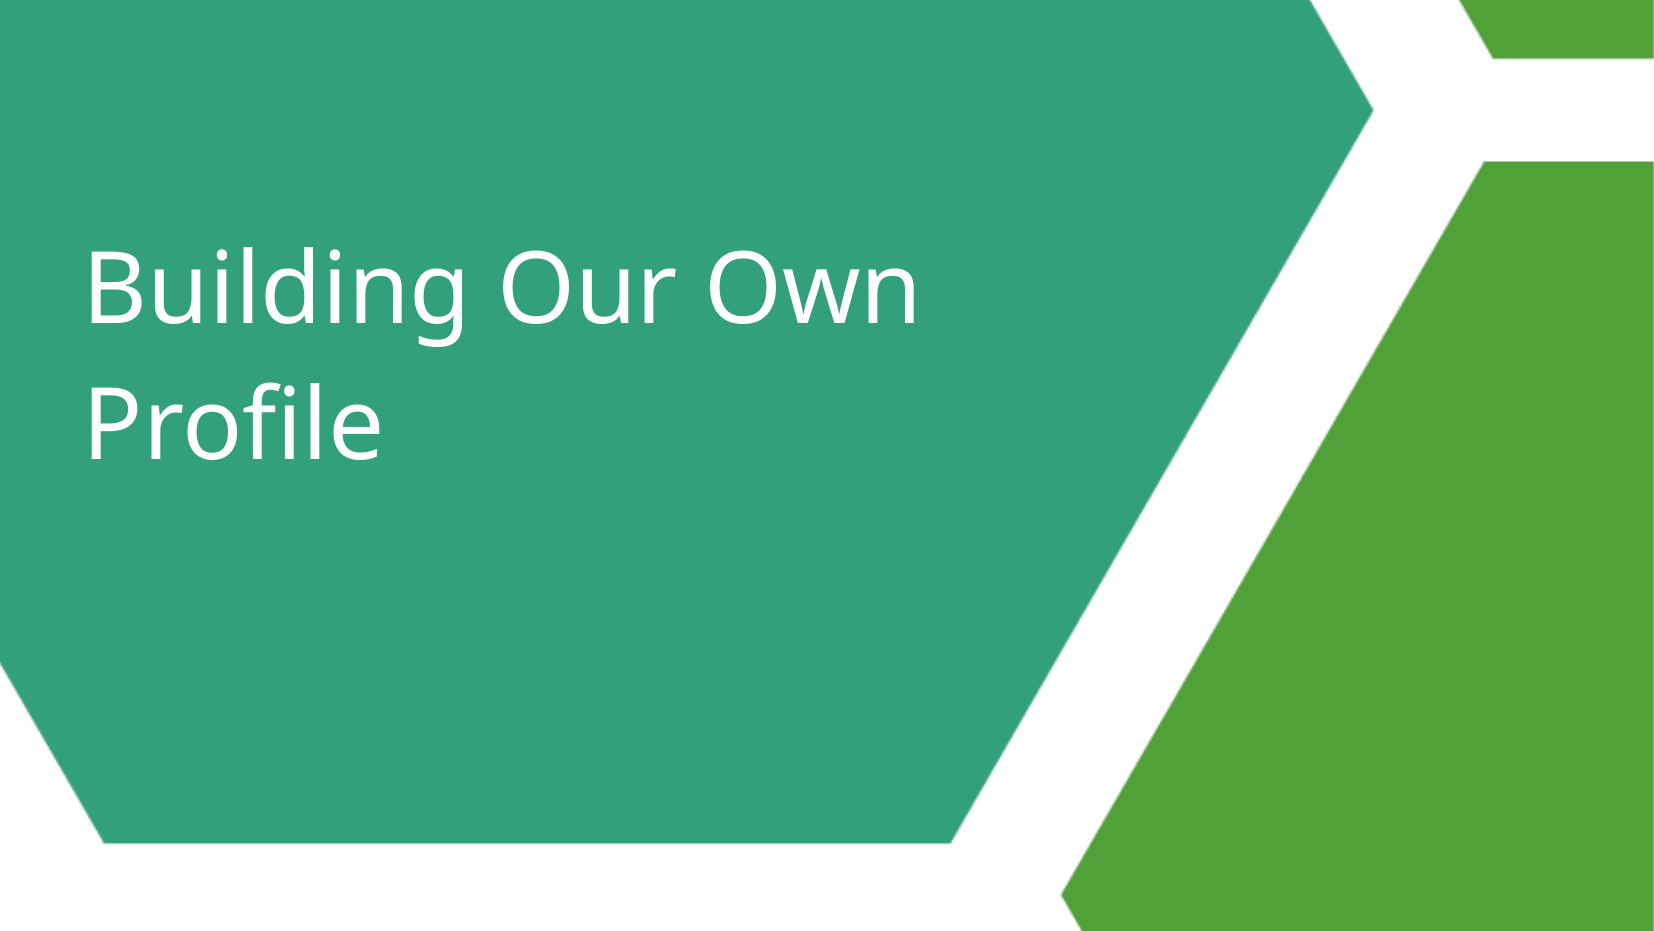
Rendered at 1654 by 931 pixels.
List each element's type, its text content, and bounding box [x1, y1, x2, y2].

title Building Our Own Profile [82, 219, 1218, 486]
picture [0, 0, 1654, 931]
